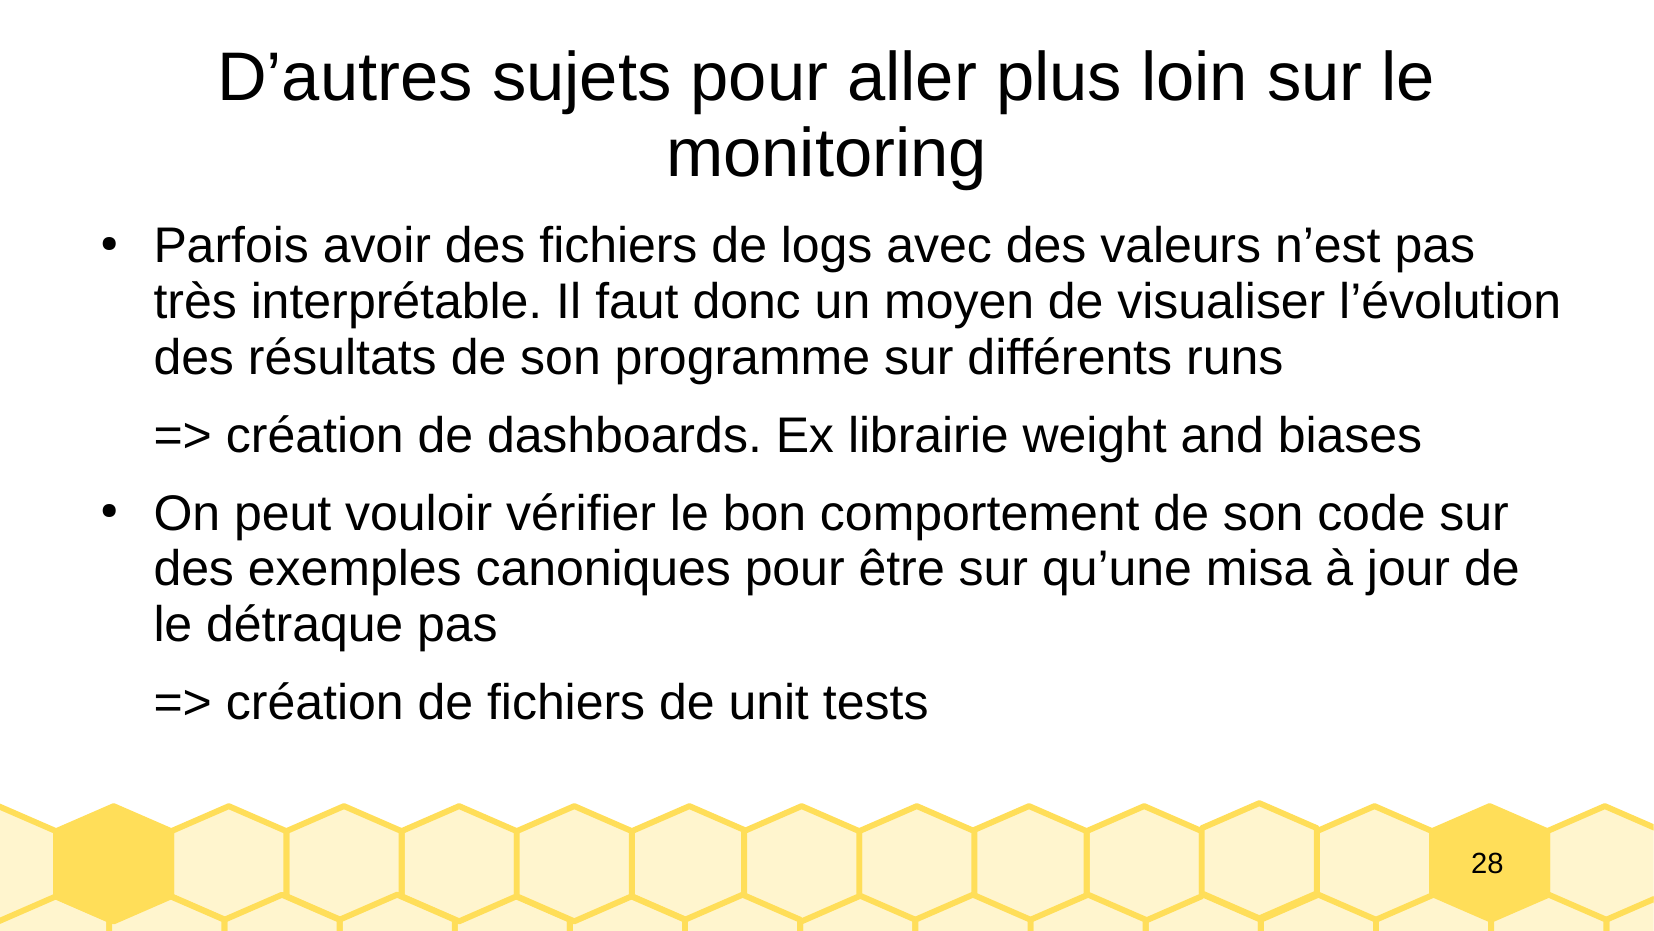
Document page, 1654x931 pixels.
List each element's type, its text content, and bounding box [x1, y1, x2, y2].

title D’autres sujets pour aller plus loin sur le monitoring [82, 37, 1571, 193]
list Parfois avoir des fichiers de logs avec des valeurs n’est pas très interprétable. Il faut donc un moyen de visualiser l’évolution des résultats de son programme sur différents runs => création de dashboards. Ex librairie weight and biases On peut vouloir vérifier le bon comportement de son code sur des exemples canoniques pour être sur qu’une misa à jour de le détraque pas => création de fichiers de unit tests [82, 217, 1571, 758]
